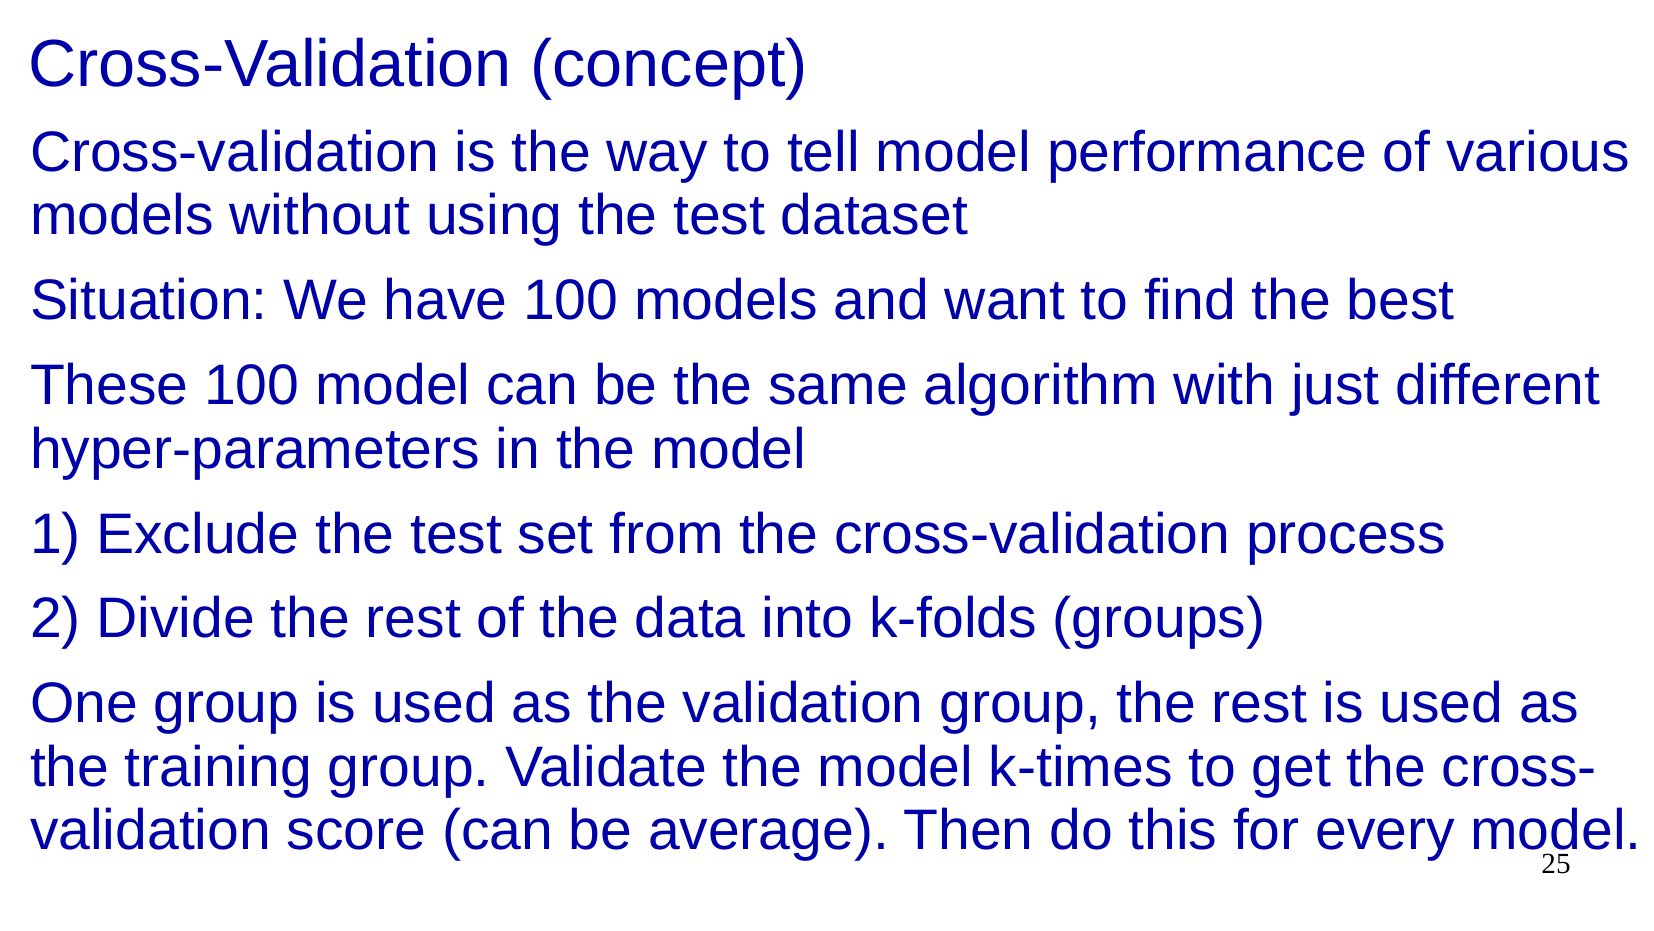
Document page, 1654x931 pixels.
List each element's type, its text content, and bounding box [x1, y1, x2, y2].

title Cross-Validation (concept) [28, 21, 1626, 106]
list Cross-validation is the way to tell model performance of various models without using the test dataset Situation: We have 100 models and want to find the best These 100 model can be the same algorithm with just different hyper-parameters in the model 1) Exclude the test set from the cross-validation process 2) Divide the rest of the data into k-folds (groups) One group is used as the validation group, the rest is used as the training group. Validate the model k-times to get the cross-validation score (can be average). Then do this for every model. [30, 120, 1645, 916]
